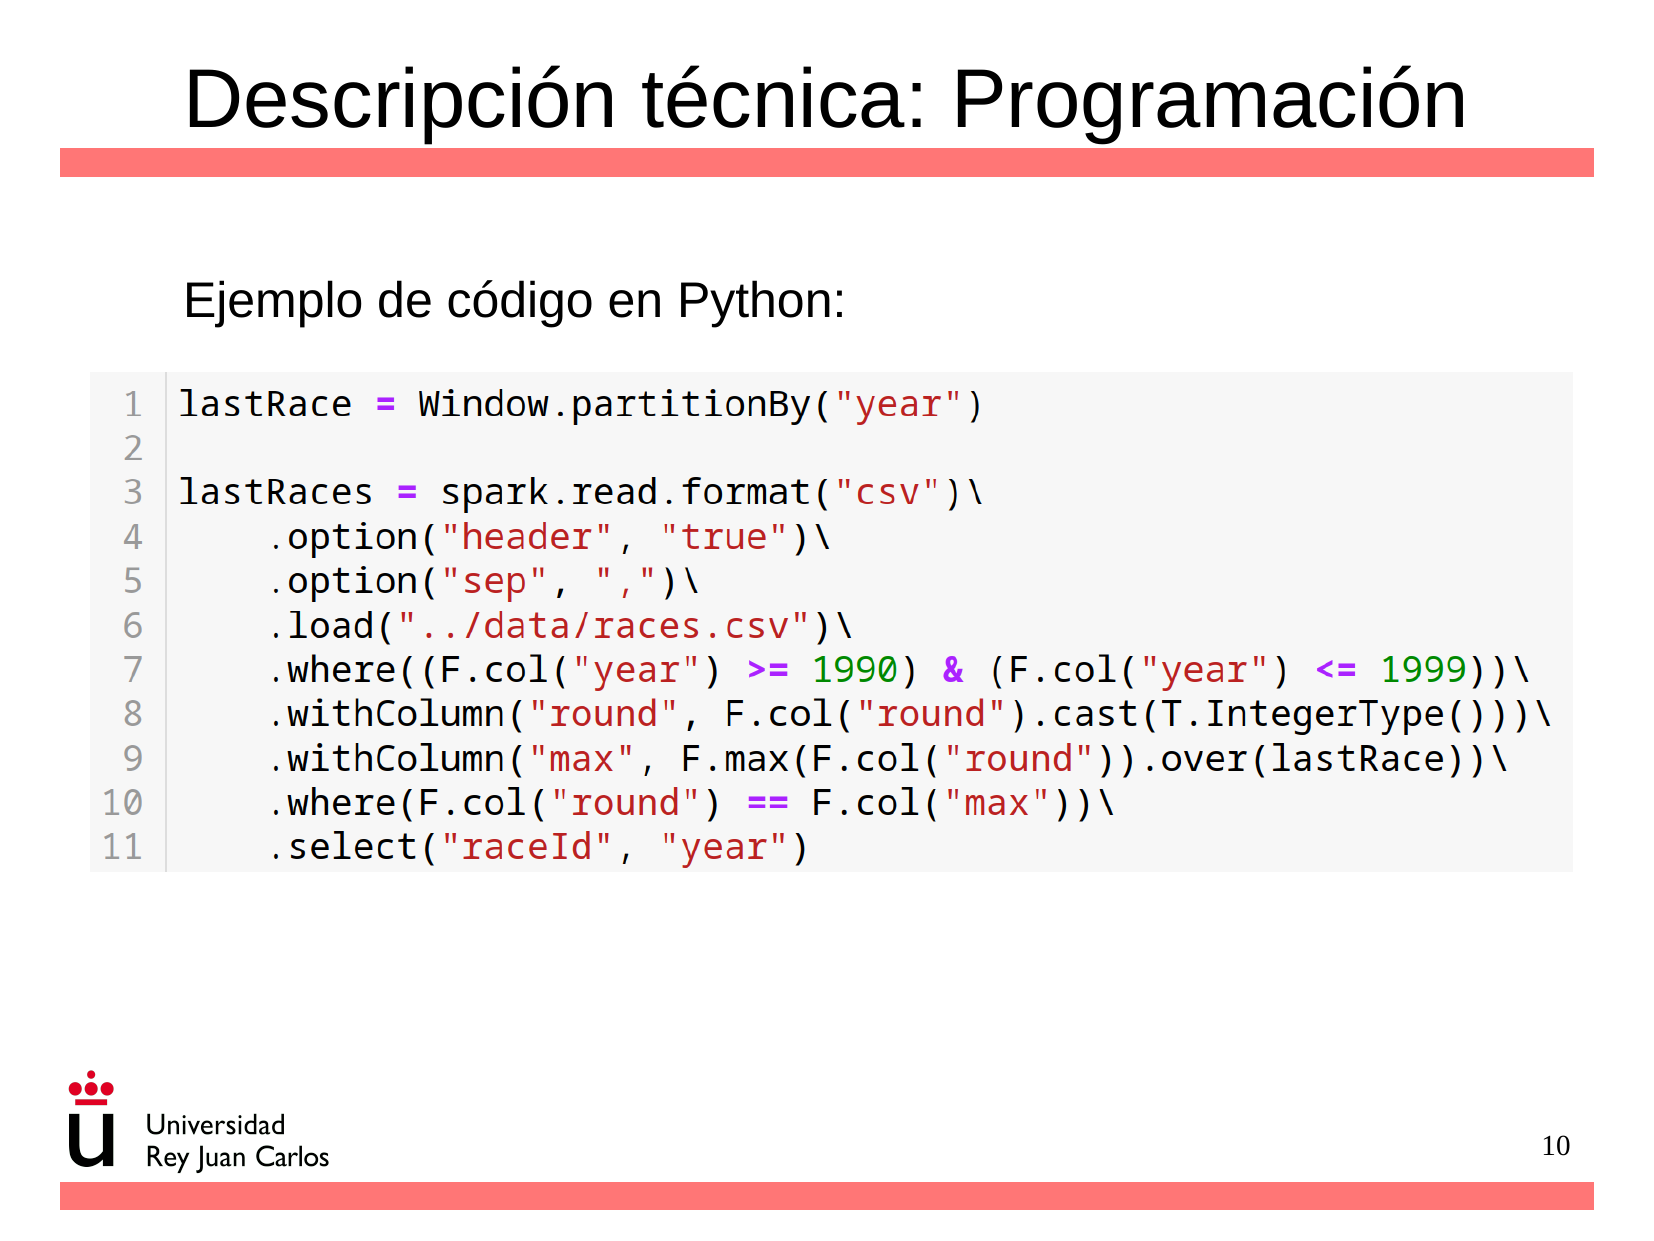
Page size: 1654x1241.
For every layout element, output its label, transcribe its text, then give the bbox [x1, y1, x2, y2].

list Ejemplo de código en Python: [112, 178, 1536, 372]
text_box [59, 1181, 1595, 1211]
title Descripción técnica: Programación [82, 49, 1571, 147]
picture [65, 1045, 331, 1181]
text_box [59, 147, 1595, 178]
picture [90, 372, 1573, 872]
